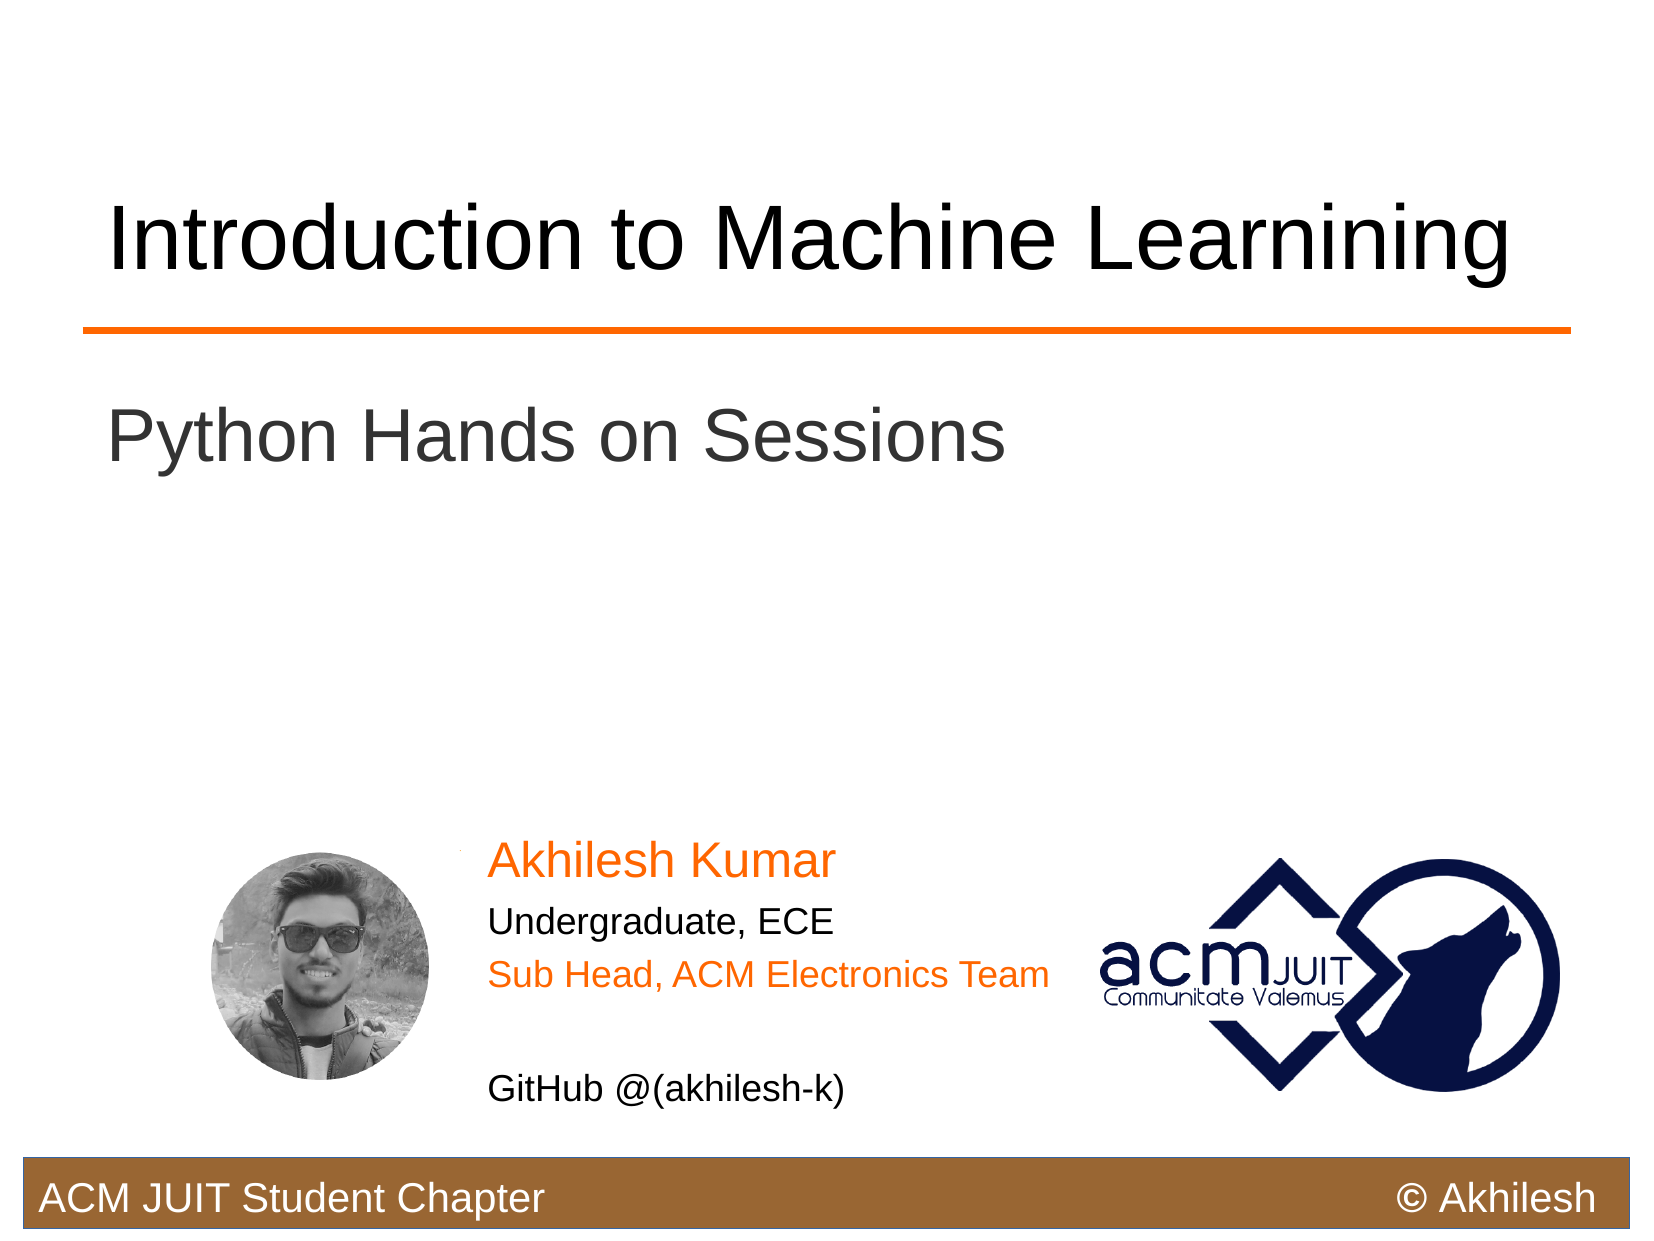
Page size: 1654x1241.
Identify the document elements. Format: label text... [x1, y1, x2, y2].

text_box © Akhilesh [1381, 1167, 1642, 1241]
picture [1100, 857, 1560, 1093]
text_box [23, 1157, 1630, 1229]
text_box ACM JUIT Student Chapter [23, 1167, 662, 1241]
text_box Akhilesh Kumar Undergraduate, ECE Sub Head, ACM Electronics Team GitHub @(akhilesh-k) [472, 825, 1394, 1127]
picture [190, 850, 461, 1112]
title Introduction to Machine Learnining Python Hands on Sessions [106, 148, 1595, 538]
